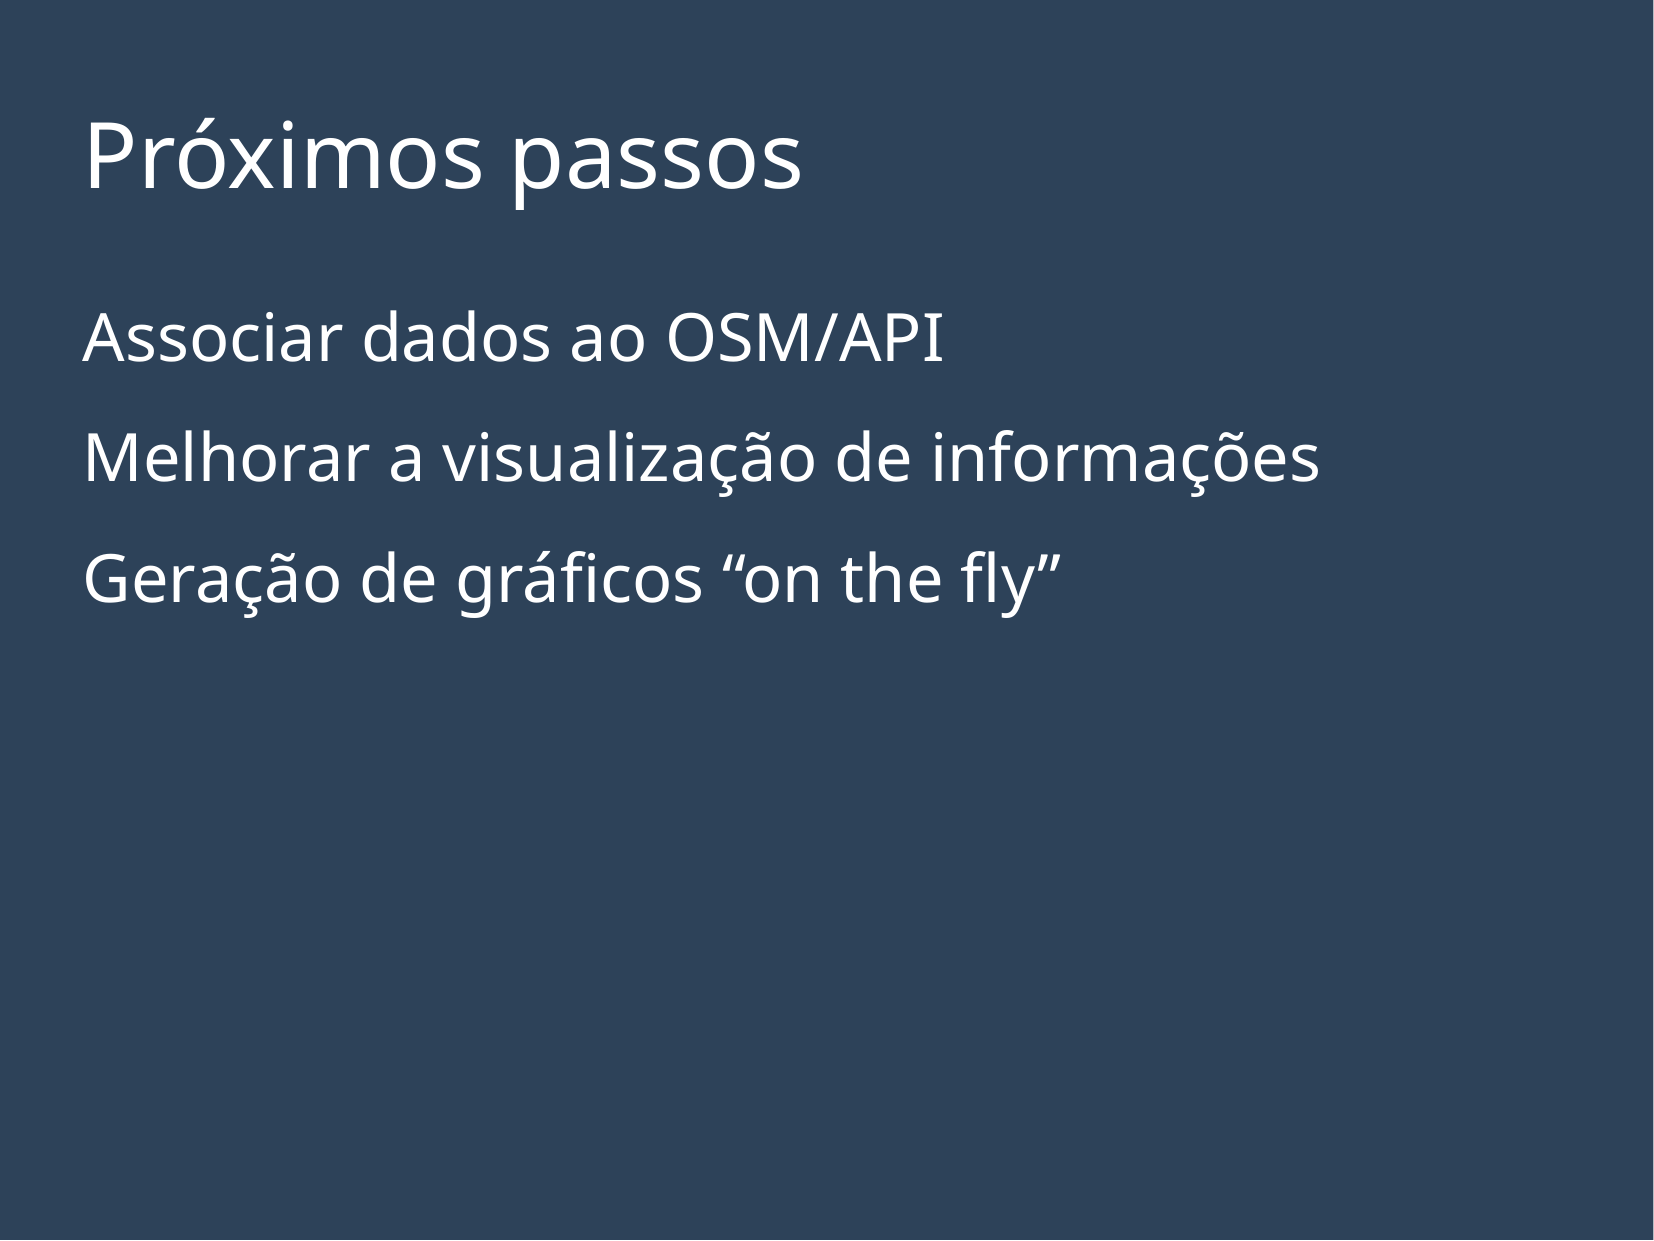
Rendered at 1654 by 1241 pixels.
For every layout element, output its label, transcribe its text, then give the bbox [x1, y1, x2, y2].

title Próximos passos [82, 49, 1571, 257]
list Associar dados ao OSM/API Melhorar a visualização de informações Geração de gráficos “on the fly” [82, 290, 1571, 1109]
